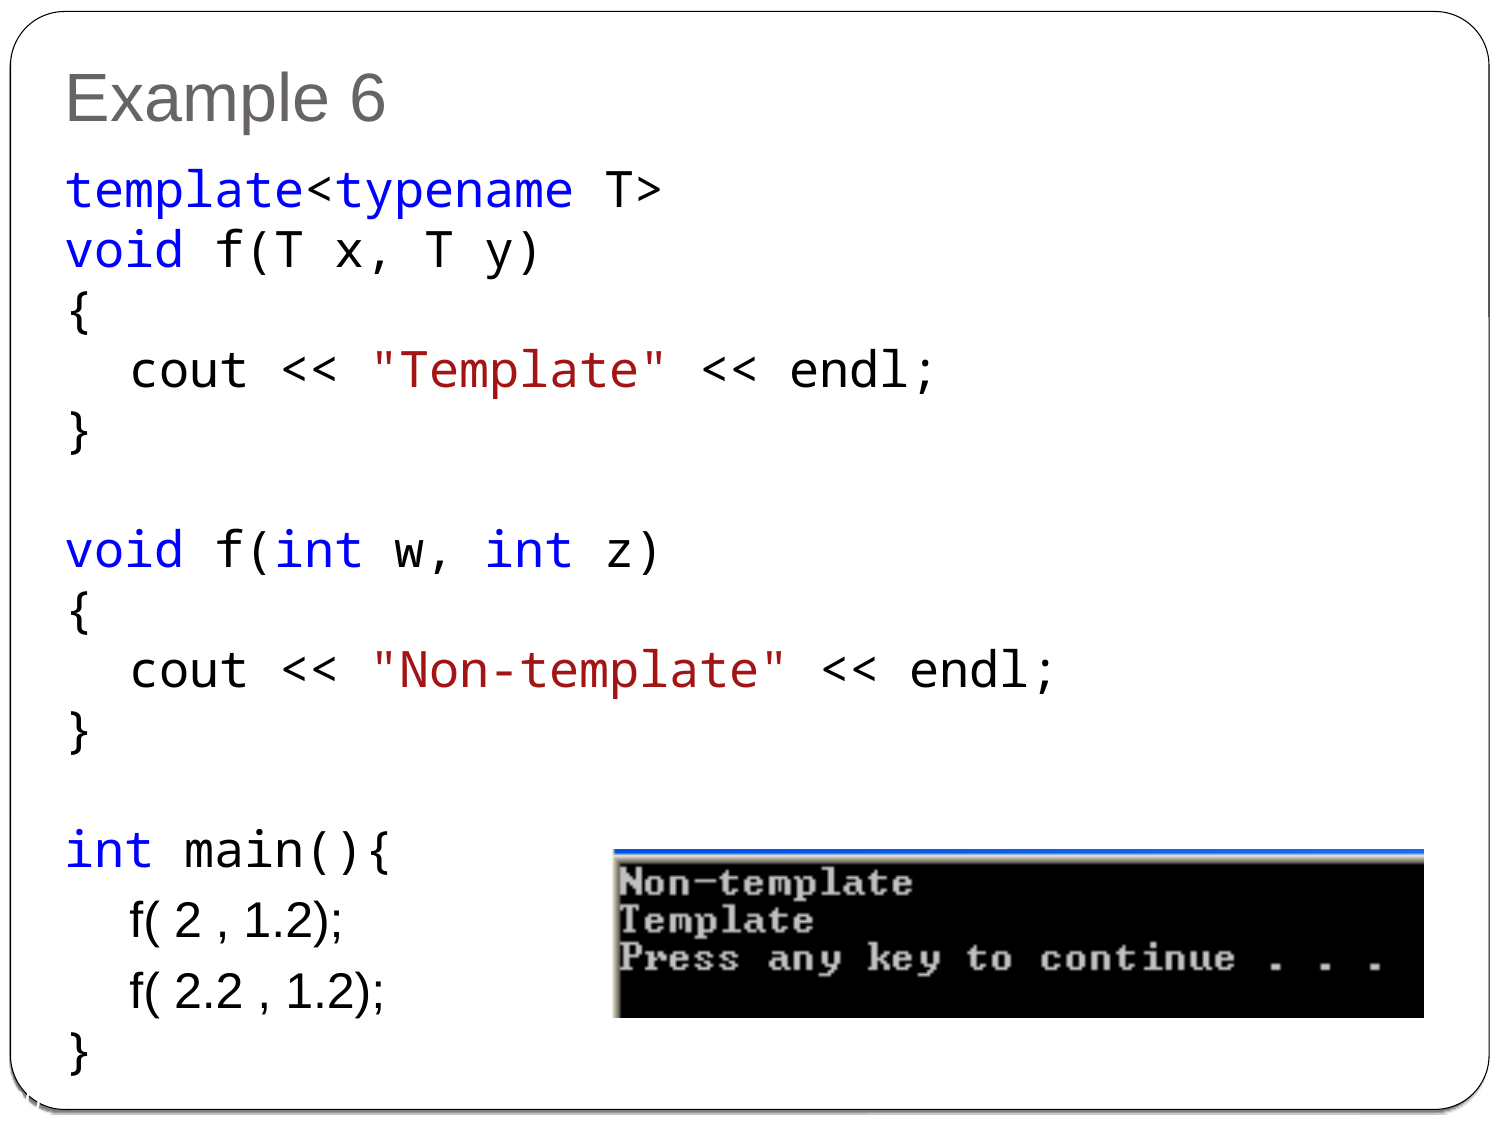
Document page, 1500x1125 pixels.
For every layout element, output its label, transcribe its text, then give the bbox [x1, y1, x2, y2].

picture [612, 849, 1424, 1018]
slide_number <number> [0, 1074, 50, 1125]
title Example 6 [50, 45, 1450, 149]
list template<typename T> void f(T x, T y) { cout << "Template" << endl; } void f(int w, int z) { cout << "Non-template" << endl; } int main(){ f( 2 , 1.2); f( 2.2 , 1.2); } [50, 149, 1450, 1088]
